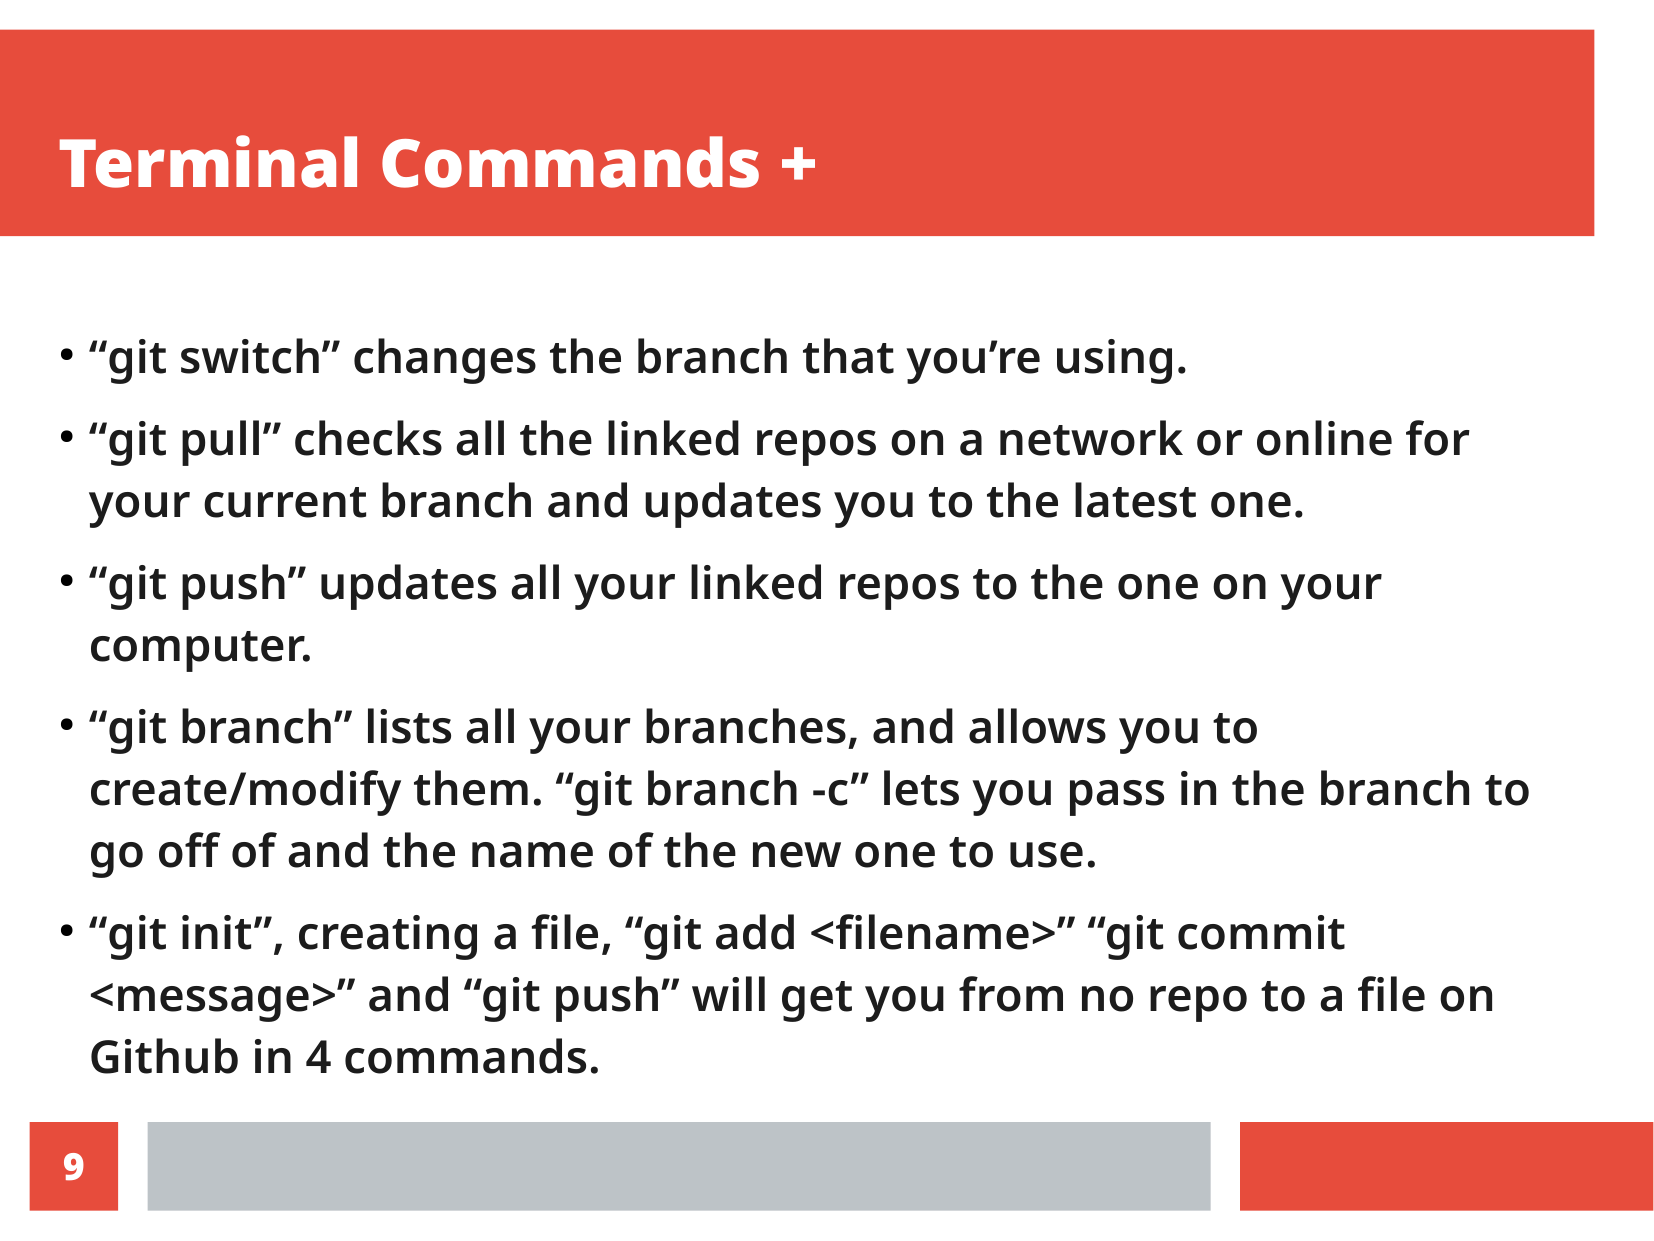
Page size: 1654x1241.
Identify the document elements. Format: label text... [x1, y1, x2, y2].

list “git switch” changes the branch that you’re using. “git pull” checks all the linked repos on a network or online for your current branch and updates you to the latest one. “git push” updates all your linked repos to the one on your computer. “git branch” lists all your branches, and allows you to create/modify them. “git branch -c” lets you pass in the branch to go off of and the name of the new one to use. “git init”, creating a file, “git add <filename>” “git commit <message>” and “git push” will get you from no repo to a file on Github in 4 commands. [59, 324, 1565, 1093]
title Terminal Commands + [59, 59, 1595, 207]
